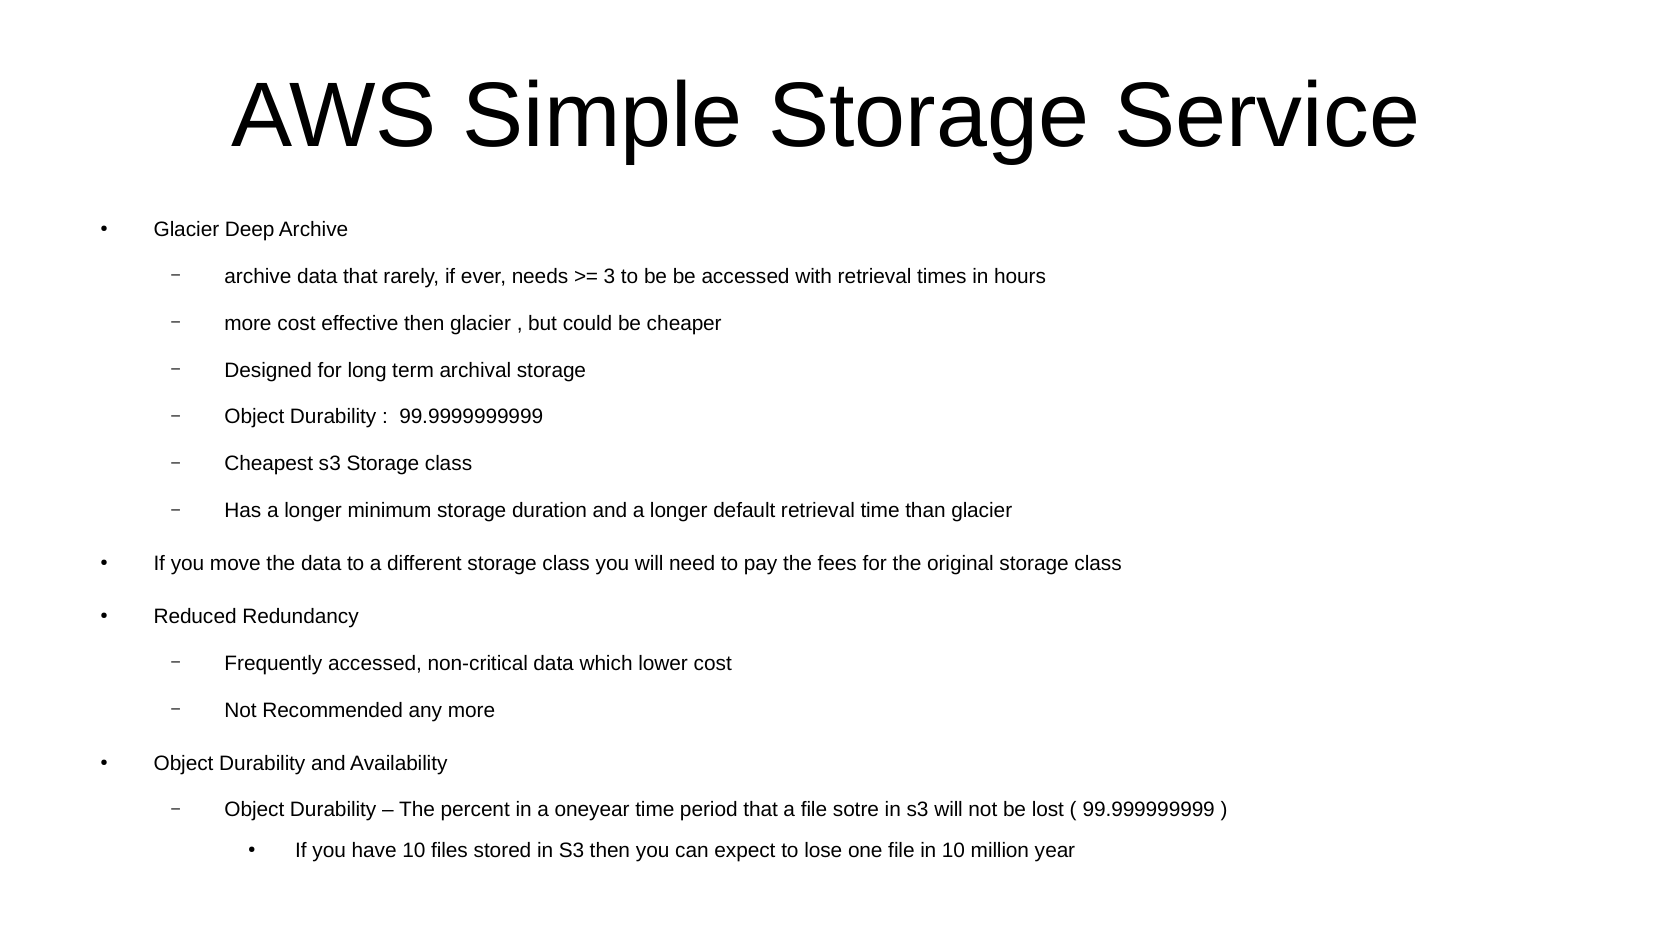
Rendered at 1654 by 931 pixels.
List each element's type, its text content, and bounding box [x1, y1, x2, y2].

title AWS Simple Storage Service [82, 37, 1571, 193]
list Glacier Deep Archive archive data that rarely, if ever, needs >= 3 to be be accessed with retrieval times in hours more cost effective then glacier , but could be cheaper Designed for long term archival storage Object Durability : 99.9999999999 Cheapest s3 Storage class Has a longer minimum storage duration and a longer default retrieval time than glacier If you move the data to a different storage class you will need to pay the fees for the original storage class Reduced Redundancy Frequently accessed, non-critical data which lower cost Not Recommended any more Object Durability and Availability Object Durability – The percent in a oneyear time period that a file sotre in s3 will not be lost ( 99.999999999 ) If you have 10 files stored in S3 then you can expect to lose one file in 10 million year [82, 217, 1621, 916]
